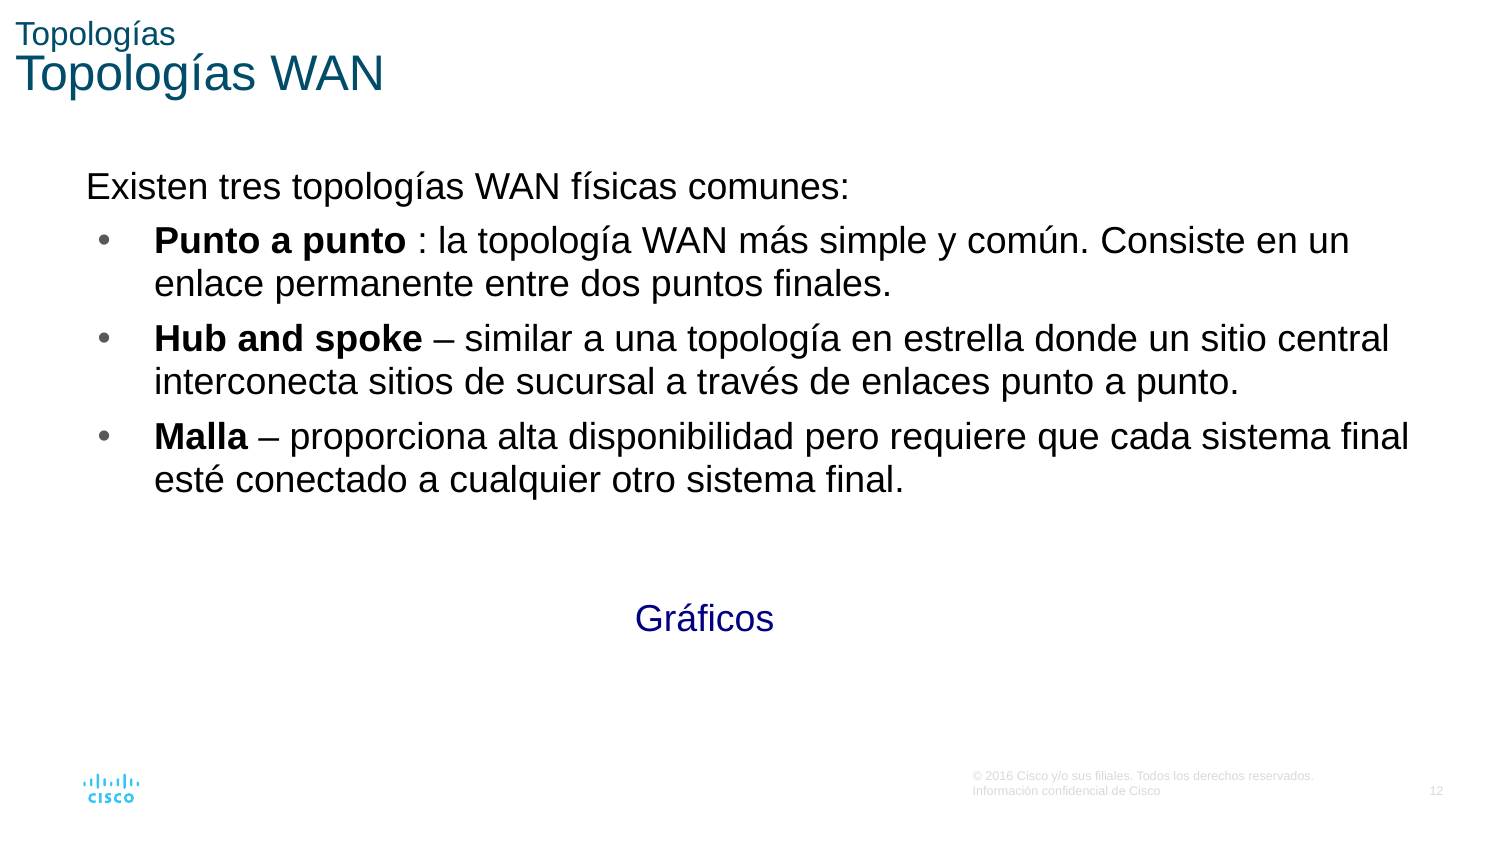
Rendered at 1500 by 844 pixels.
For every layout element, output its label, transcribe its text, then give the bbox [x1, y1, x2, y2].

text_box Gráficos [620, 590, 882, 666]
title Topologías Topologías WAN [0, 0, 1369, 121]
list Existen tres topologías WAN físicas comunes: Punto a punto : la topología WAN más simple y común. Consiste en un enlace permanente entre dos puntos finales. Hub and spoke – similar a una topología en estrella donde un sitio central interconecta sitios de sucursal a través de enlaces punto a punto. Malla – proporciona alta disponibilidad pero requiere que cada sistema final esté conectado a cualquier otro sistema final. [70, 154, 1430, 615]
